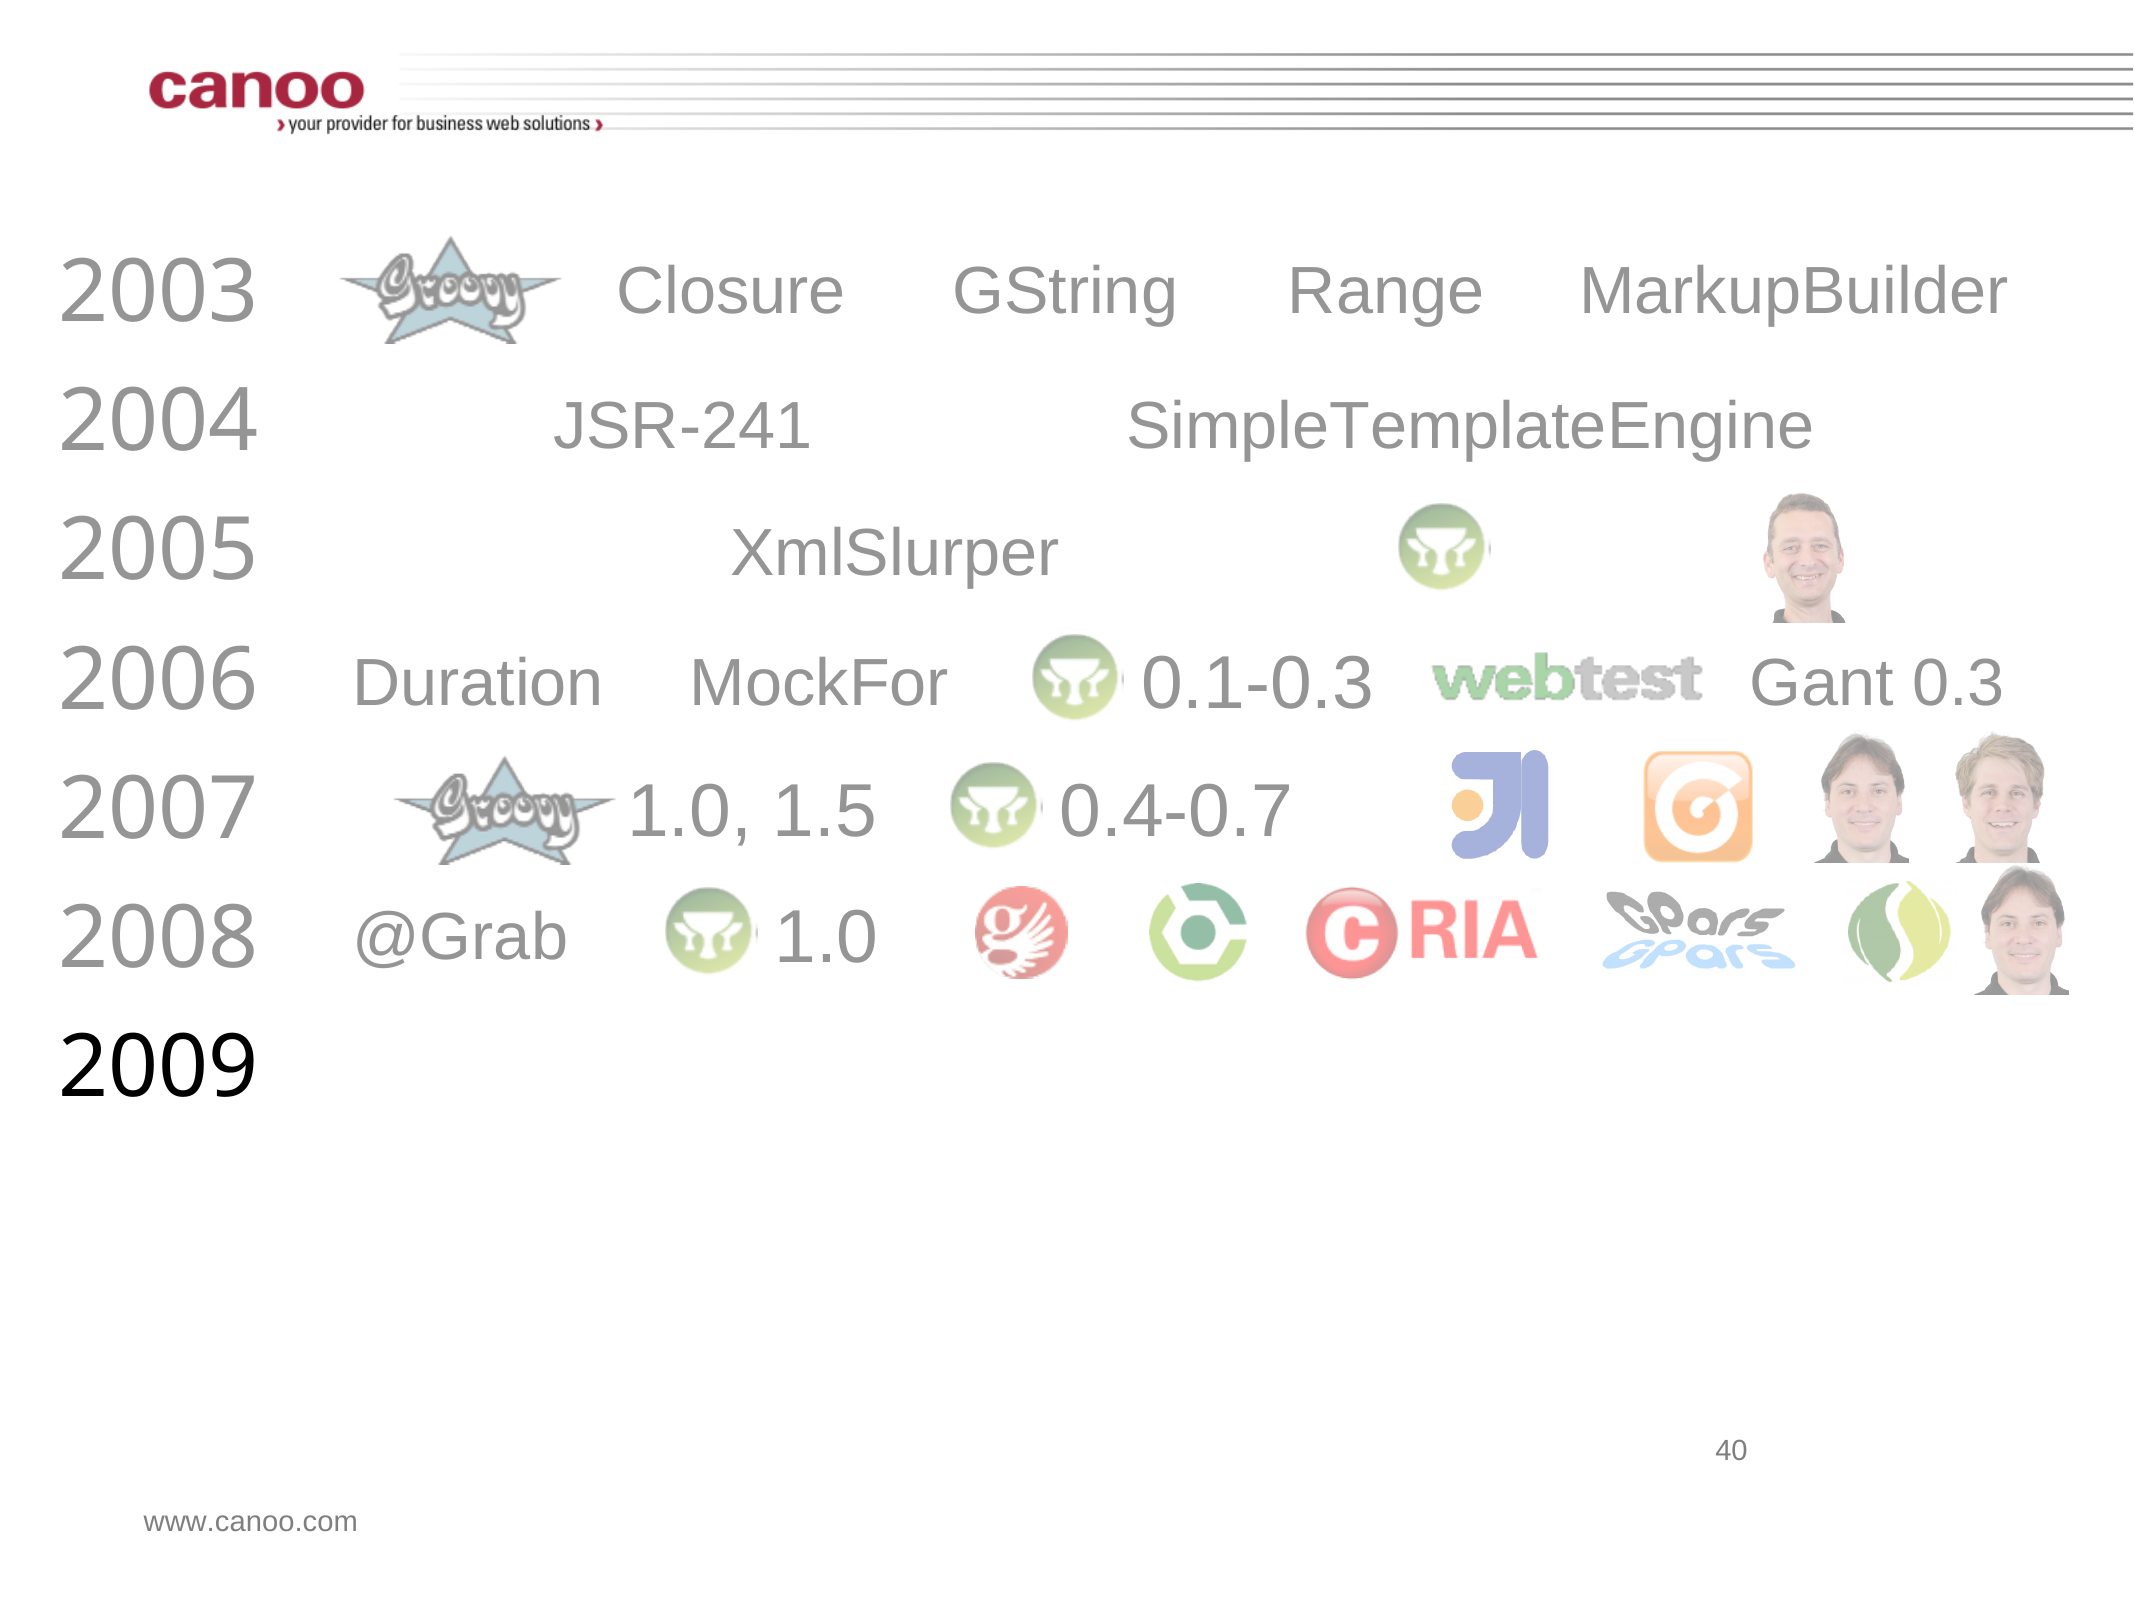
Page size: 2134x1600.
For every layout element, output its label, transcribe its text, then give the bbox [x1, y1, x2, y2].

text_box <number> [1705, 1423, 1758, 1474]
text_box 2009 [43, 1013, 297, 1122]
picture [0, 21, 2134, 188]
picture [37, 225, 2101, 1013]
